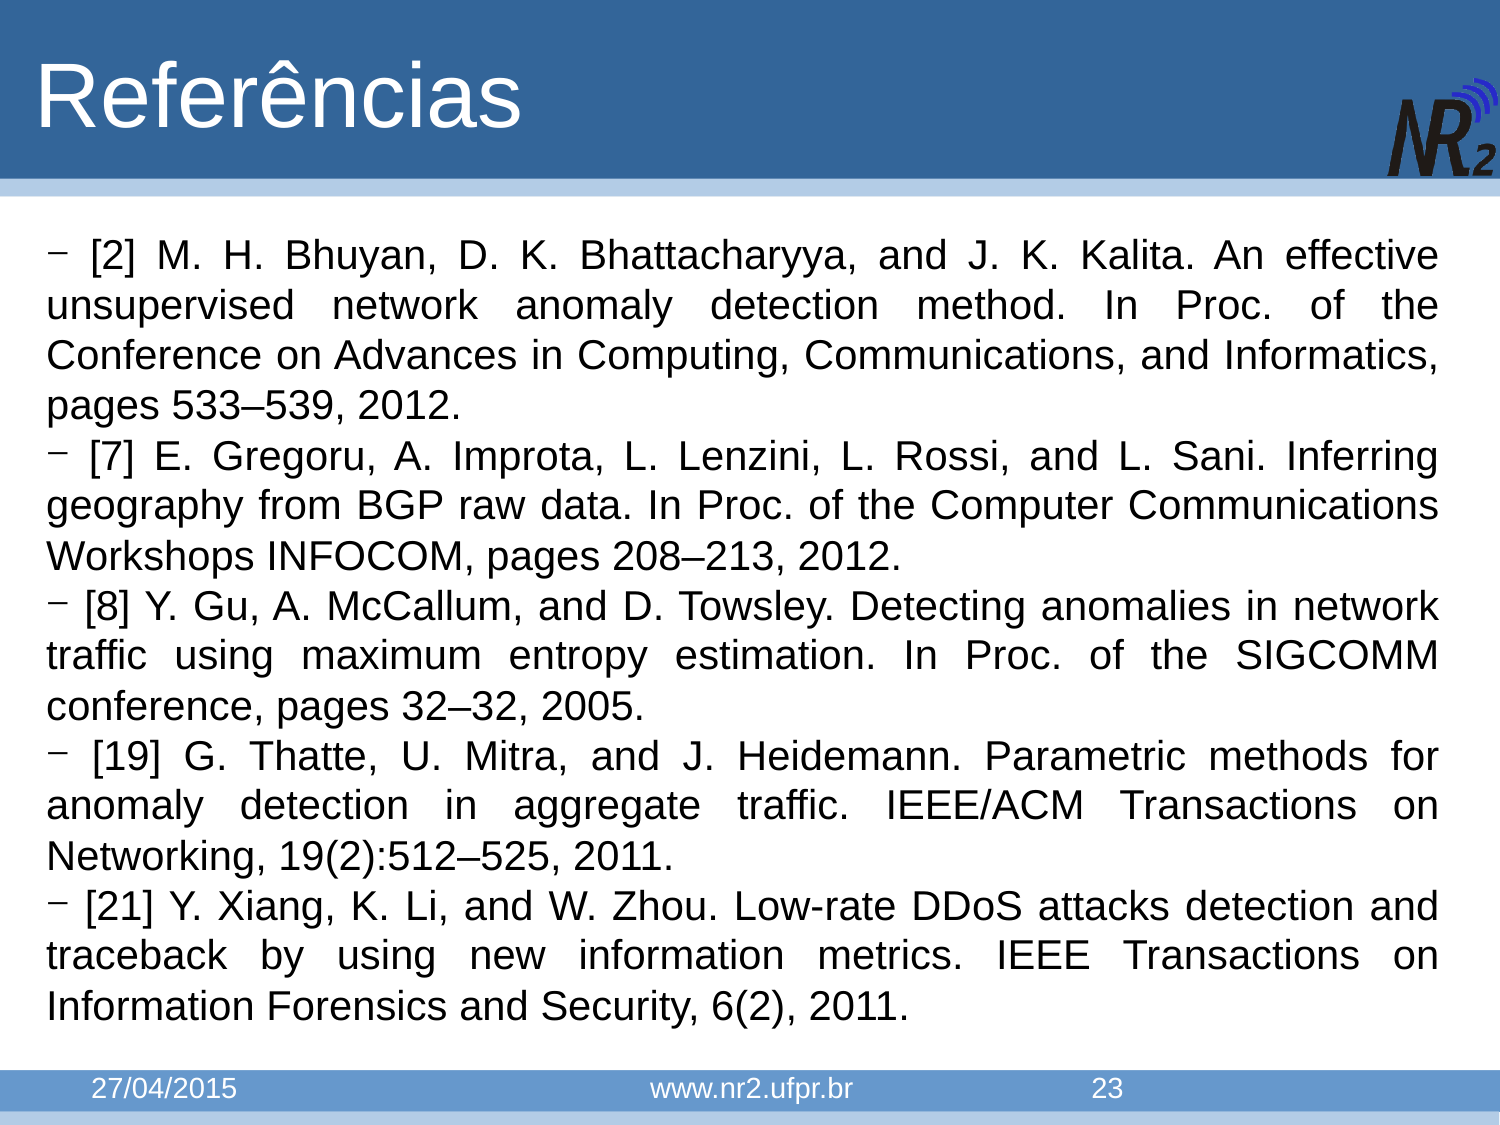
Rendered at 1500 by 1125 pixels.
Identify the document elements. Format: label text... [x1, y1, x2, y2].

text_box [2] M. H. Bhuyan, D. K. Bhattacharyya, and J. K. Kalita. An effective unsupervised network anomaly detection method. In Proc. of the Conference on Advances in Computing, Communications, and Informatics, pages 533–539, 2012. [7] E. Gregoru, A. Improta, L. Lenzini, L. Rossi, and L. Sani. Inferring geography from BGP raw data. In Proc. of the Computer Communications Workshops INFOCOM, pages 208–213, 2012. [8] Y. Gu, A. McCallum, and D. Towsley. Detecting anomalies in network traffic using maximum entropy estimation. In Proc. of the SIGCOMM conference, pages 32–32, 2005. [19] G. Thatte, U. Mitra, and J. Heidemann. Parametric methods for anomaly detection in aggregate traffic. IEEE/ACM Transactions on Networking, 19(2):512–525, 2011. [21] Y. Xiang, K. Li, and W. Zhou. Low-rate DDoS attacks detection and traceback by using new information metrics. IEEE Transactions on Information Forensics and Security, 6(2), 2011. [31, 220, 1455, 1079]
text_box Referências [19, 51, 1380, 177]
picture [1387, 78, 1498, 176]
text_box <número> [1076, 1079, 1427, 1114]
text_box 27/04/2015 [76, 1079, 427, 1109]
text_box www.nr2.ufpr.br [513, 1079, 990, 1114]
